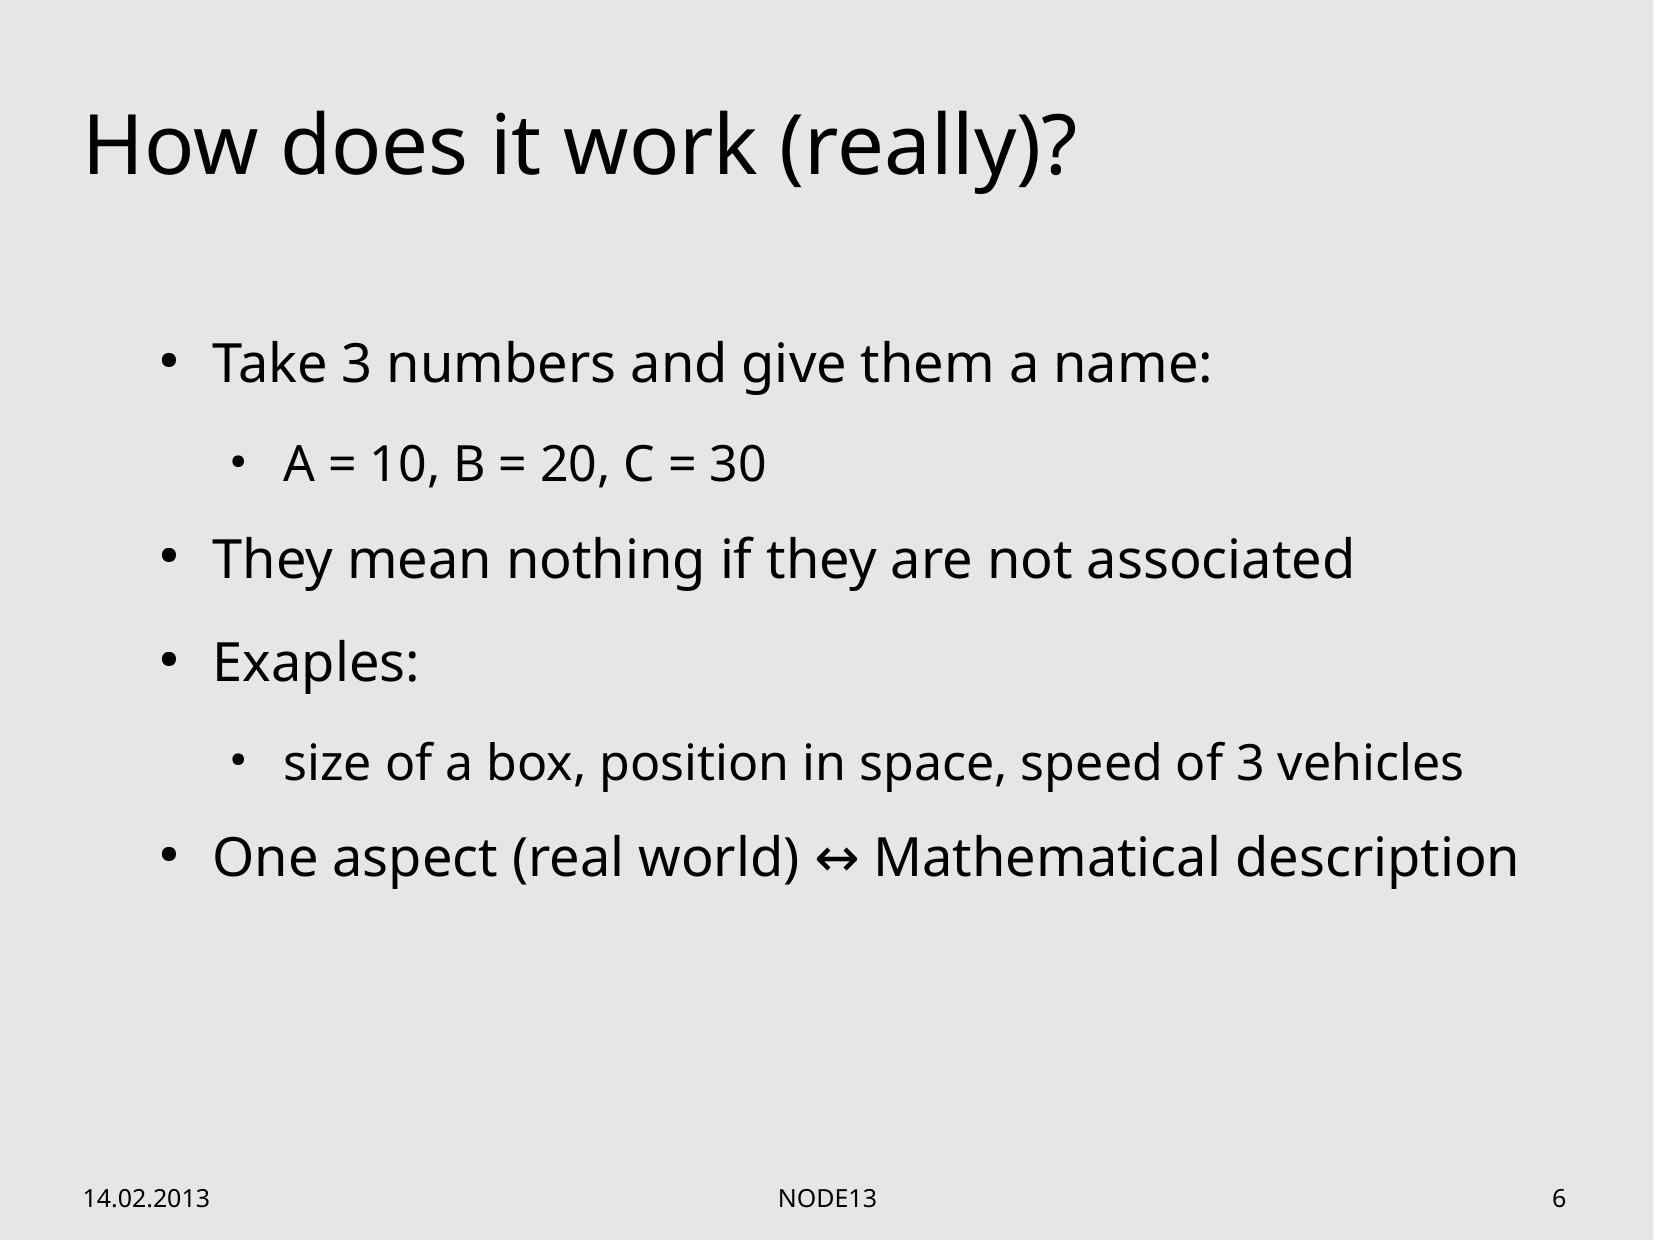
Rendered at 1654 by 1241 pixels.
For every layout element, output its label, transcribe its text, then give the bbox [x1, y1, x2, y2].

title How does it work (really)? [82, 86, 1571, 225]
list Take 3 numbers and give them a name: A = 10, B = 20, C = 30 They mean nothing if they are not associated Exaples: size of a box, position in space, speed of 3 vehicles One aspect (real world) ↔ Mathematical description [141, 324, 1571, 1094]
